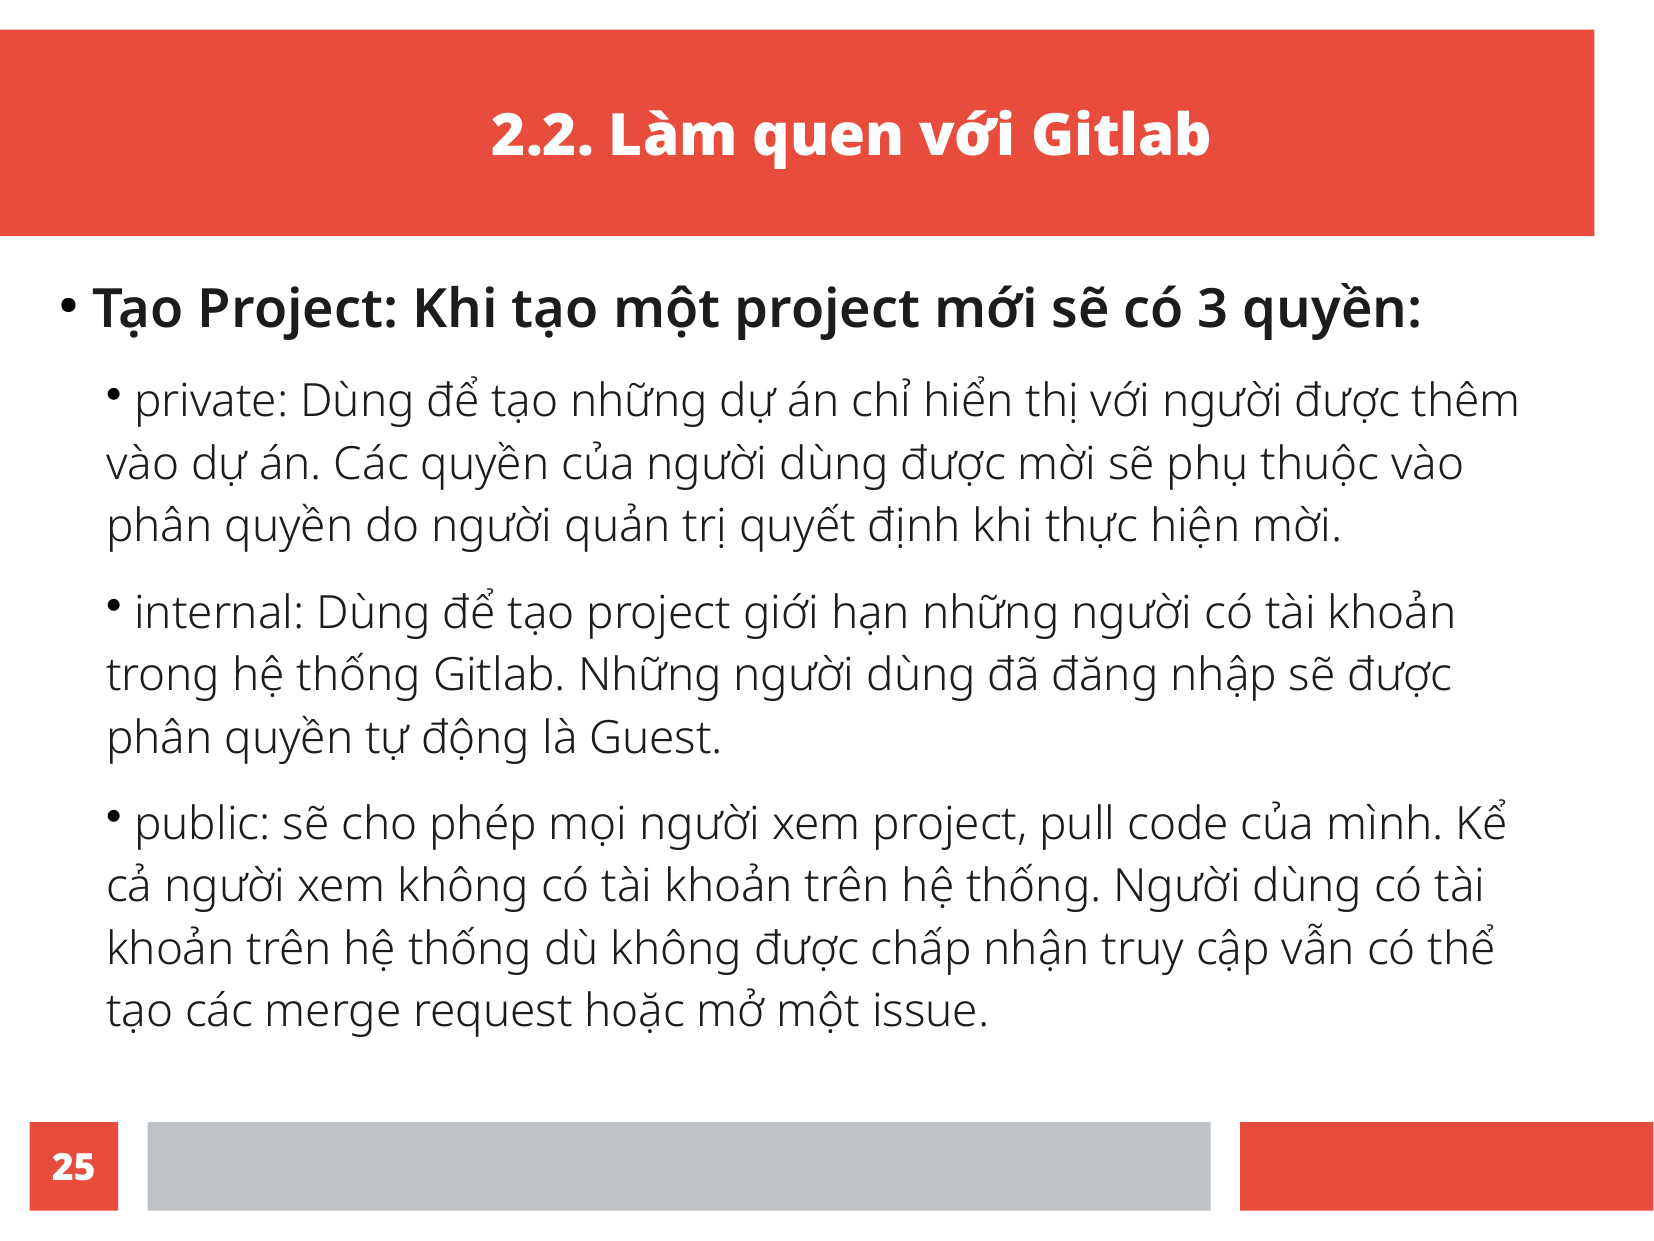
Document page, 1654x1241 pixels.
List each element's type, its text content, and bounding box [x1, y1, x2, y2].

title 2.2. Làm quen với Gitlab [59, 59, 1595, 207]
list Tạo Project: Khi tạo một project mới sẽ có 3 quyền: private: Dùng để tạo những dự án chỉ hiển thị với người được thêm vào dự án. Các quyền của người dùng được mời sẽ phụ thuộc vào phân quyền do người quản trị quyết định khi thực hiện mời. internal: Dùng để tạo project giới hạn những người có tài khoản trong hệ thống Gitlab. Những người dùng đã đăng nhập sẽ được phân quyền tự động là Guest. public: sẽ cho phép mọi người xem project, pull code của mình. Kể cả người xem không có tài khoản trên hệ thống. Người dùng có tài khoản trên hệ thống dù không được chấp nhận truy cập vẫn có thể tạo các merge request hoặc mở một issue. [59, 270, 1565, 1093]
